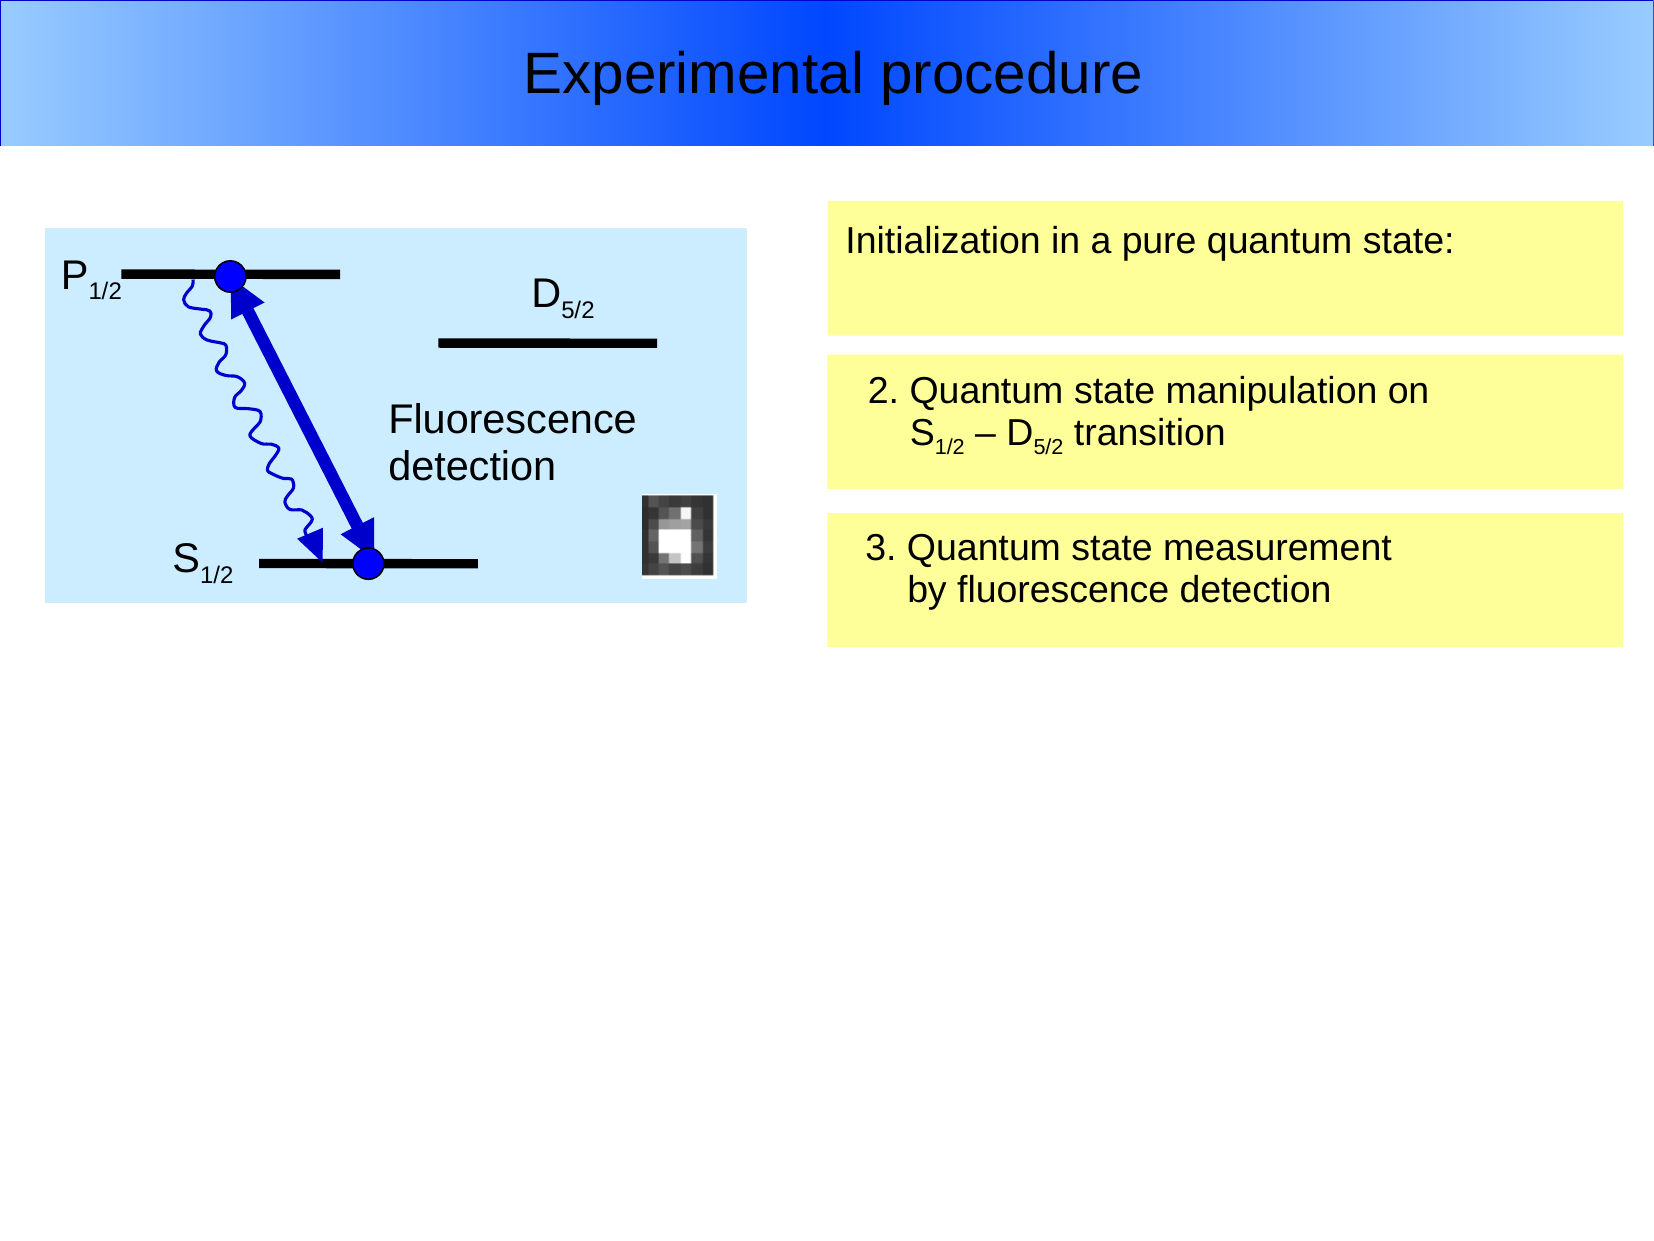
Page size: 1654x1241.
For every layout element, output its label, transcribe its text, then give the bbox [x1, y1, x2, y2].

text_box Initialization in a pure quantum state: [830, 212, 1582, 312]
text_box [827, 513, 1624, 648]
text_box Fluorescence detection [373, 388, 652, 497]
text_box S1/2 [157, 527, 249, 596]
text_box [827, 354, 1624, 489]
text_box 2. Quantum state manipulation on S1/2 – D5/2 transition [853, 361, 1445, 468]
picture [642, 494, 717, 579]
text_box Experimental procedure [509, 33, 1159, 121]
text_box 3. Quantum state measurement by fluorescence detection [850, 518, 1408, 618]
text_box [45, 228, 747, 603]
text_box D5/2 [516, 262, 610, 332]
text_box [827, 200, 1624, 336]
text_box [0, 0, 1654, 146]
text_box P1/2 [46, 244, 137, 313]
